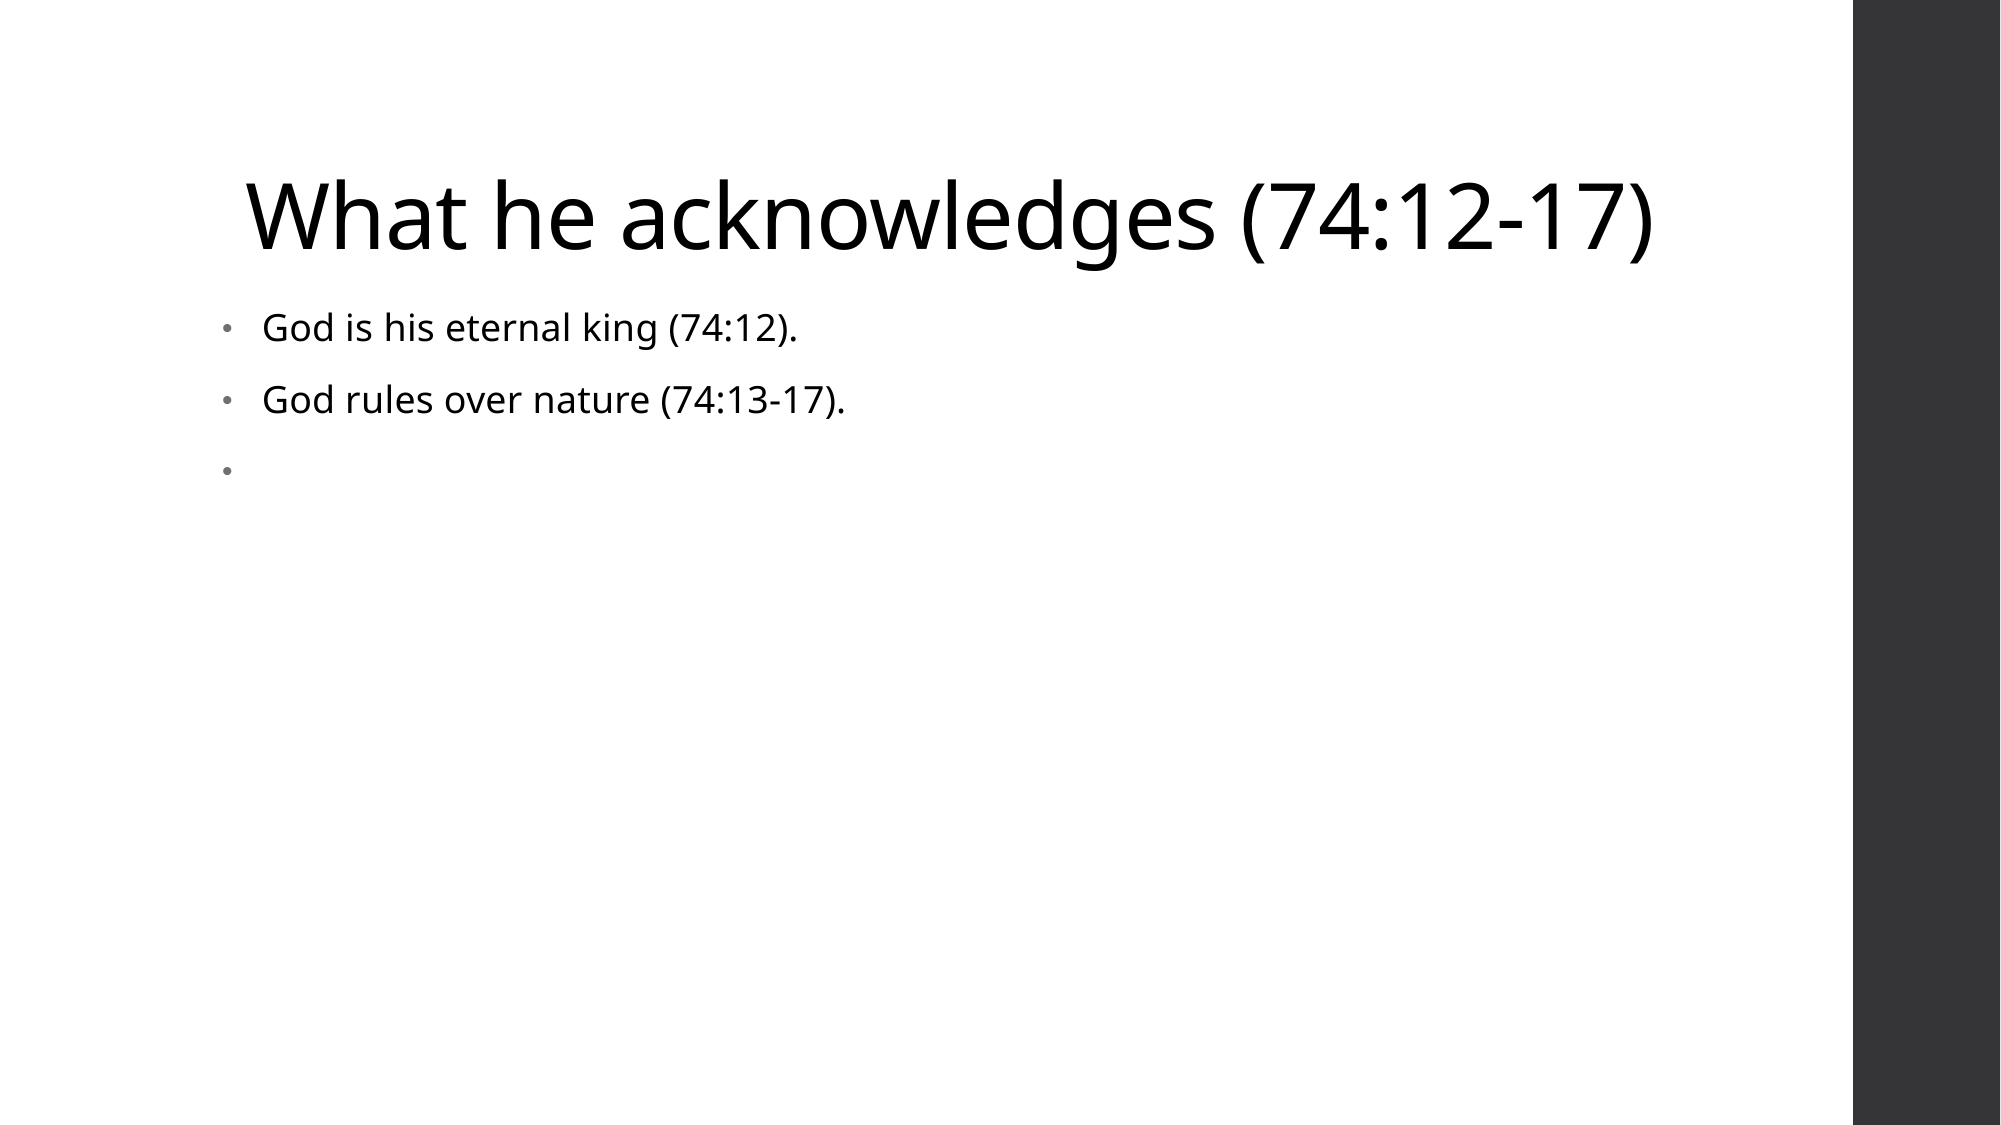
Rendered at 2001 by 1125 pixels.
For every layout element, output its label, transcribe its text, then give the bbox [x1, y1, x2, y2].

title What he acknowledges (74:12-17) [206, 60, 1797, 278]
list God is his eternal king (74:12). God rules over nature (74:13-17). [206, 299, 1617, 1014]
